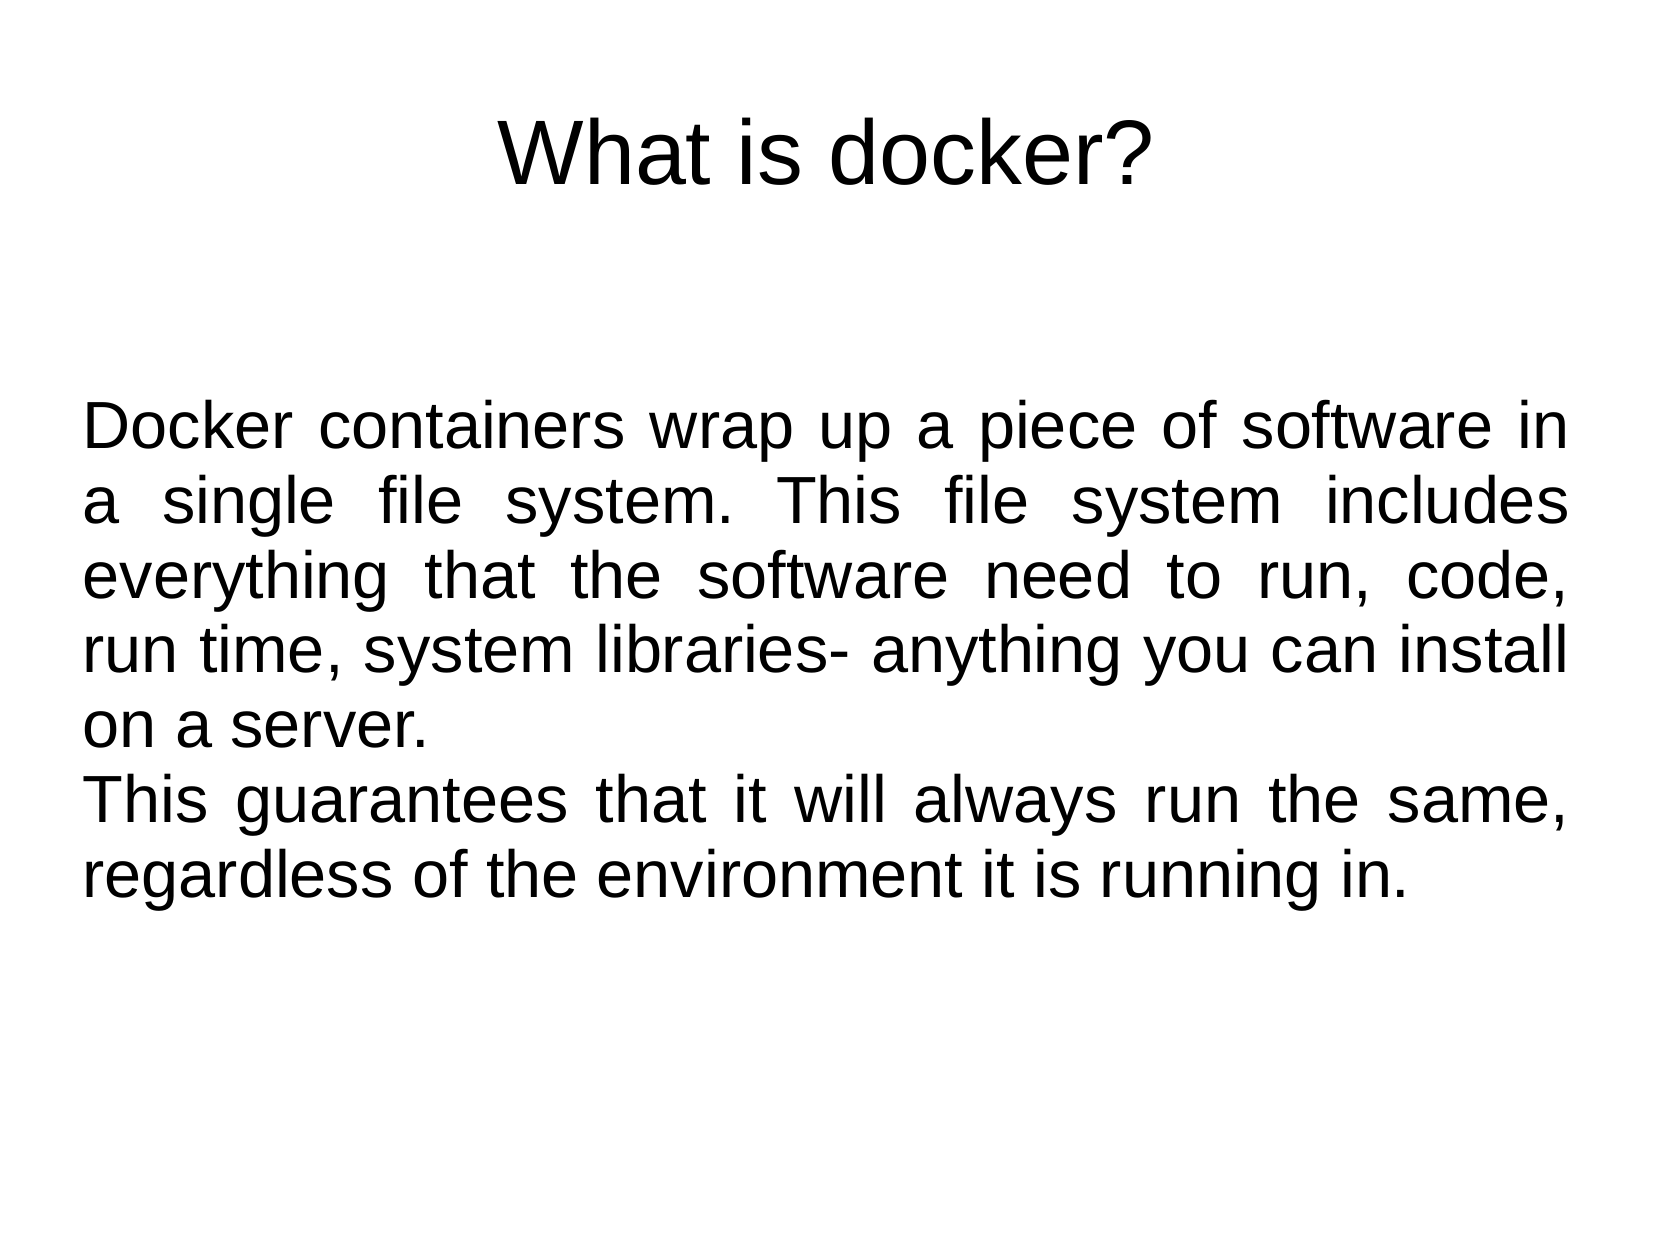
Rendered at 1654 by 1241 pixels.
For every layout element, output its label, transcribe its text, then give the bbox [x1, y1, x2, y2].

subtitle Docker containers wrap up a piece of software in a single file system. This file system includes everything that the software need to run, code, run time, system libraries- anything you can install on a server. This guarantees that it will always run the same, regardless of the environment it is running in. [82, 290, 1571, 1010]
title What is docker? [82, 49, 1571, 257]
